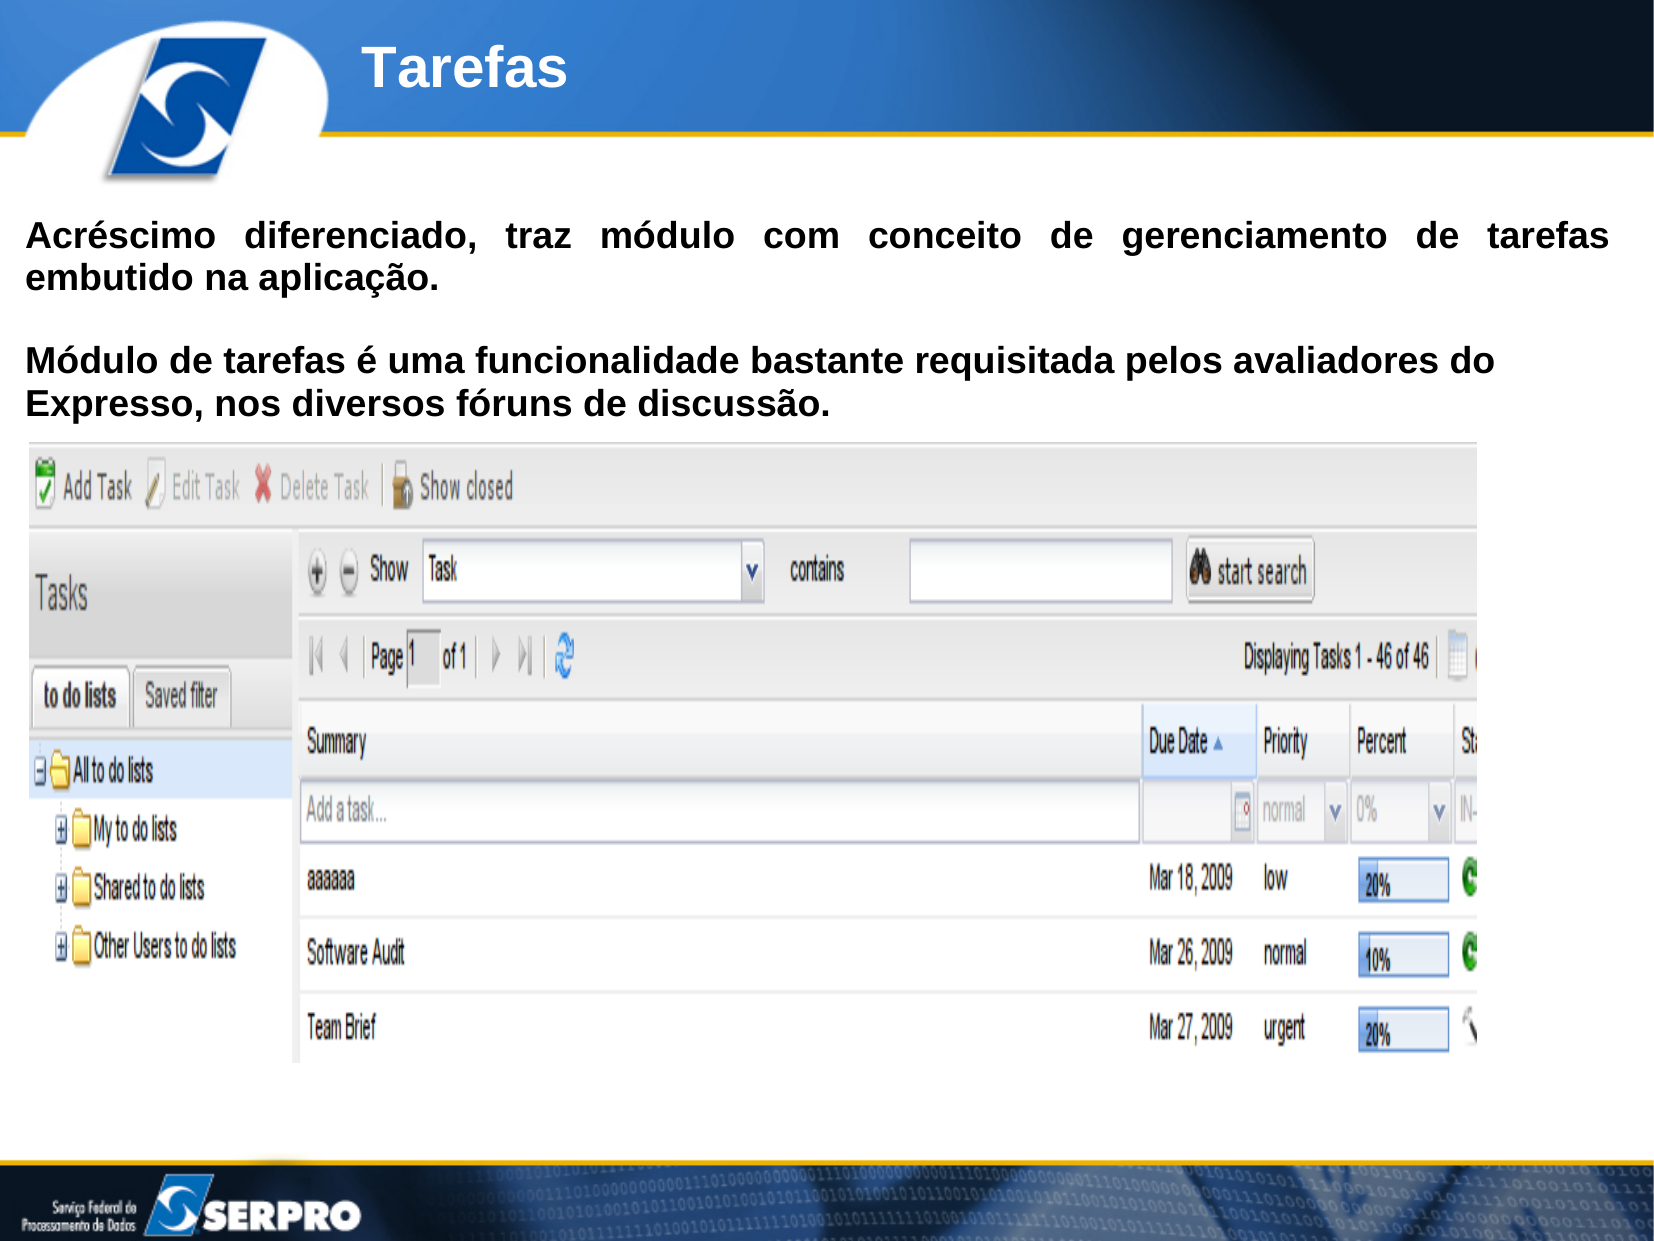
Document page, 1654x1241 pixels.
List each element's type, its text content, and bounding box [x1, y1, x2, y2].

picture [0, 0, 1654, 1241]
title Tarefas [361, 32, 1603, 102]
text_box Acréscimo diferenciado, traz módulo com conceito de gerenciamento de tarefas embutido na aplicação. Módulo de tarefas é uma funcionalidade bastante requisitada pelos avaliadores do Expresso, nos diversos fóruns de discussão. [10, 206, 1654, 532]
